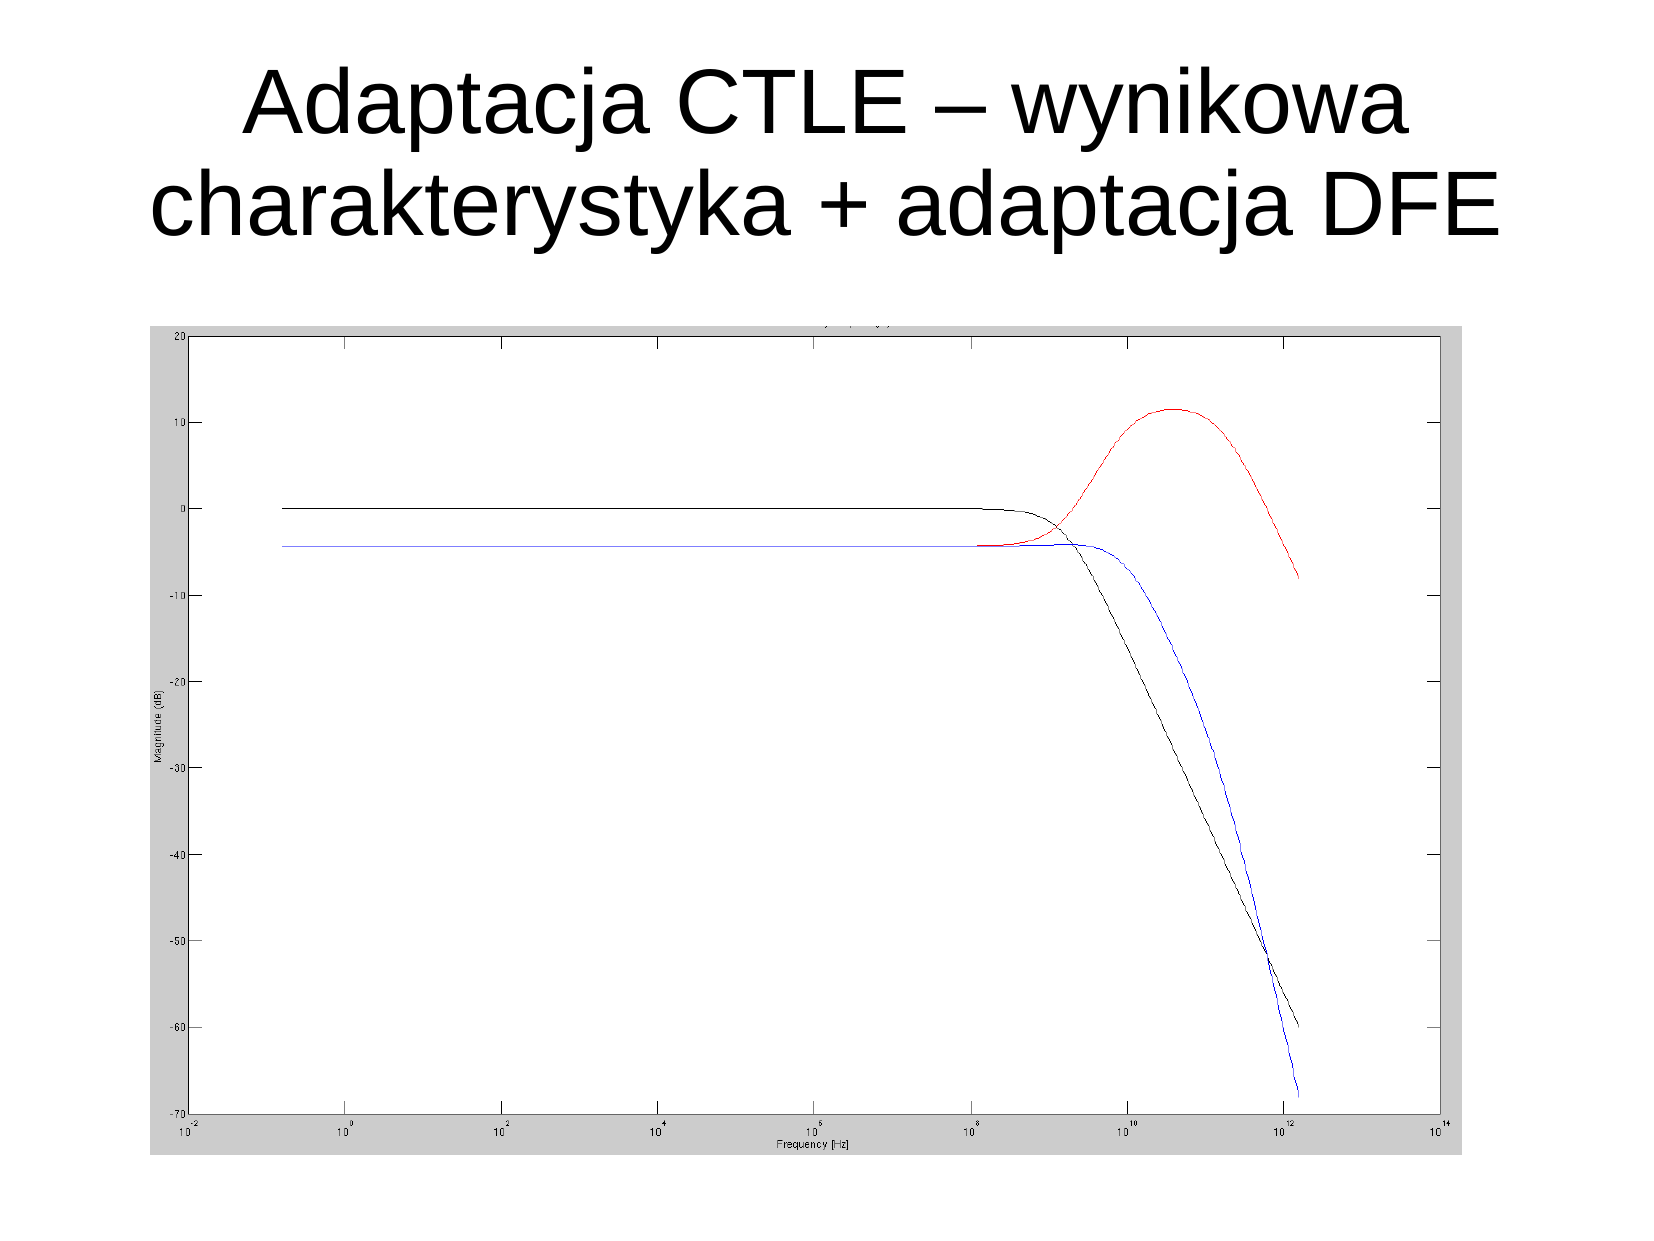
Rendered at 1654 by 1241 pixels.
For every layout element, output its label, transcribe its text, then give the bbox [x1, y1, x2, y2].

picture [150, 326, 1462, 1156]
title Adaptacja CTLE – wynikowa charakterystyka + adaptacja DFE [82, 49, 1571, 257]
